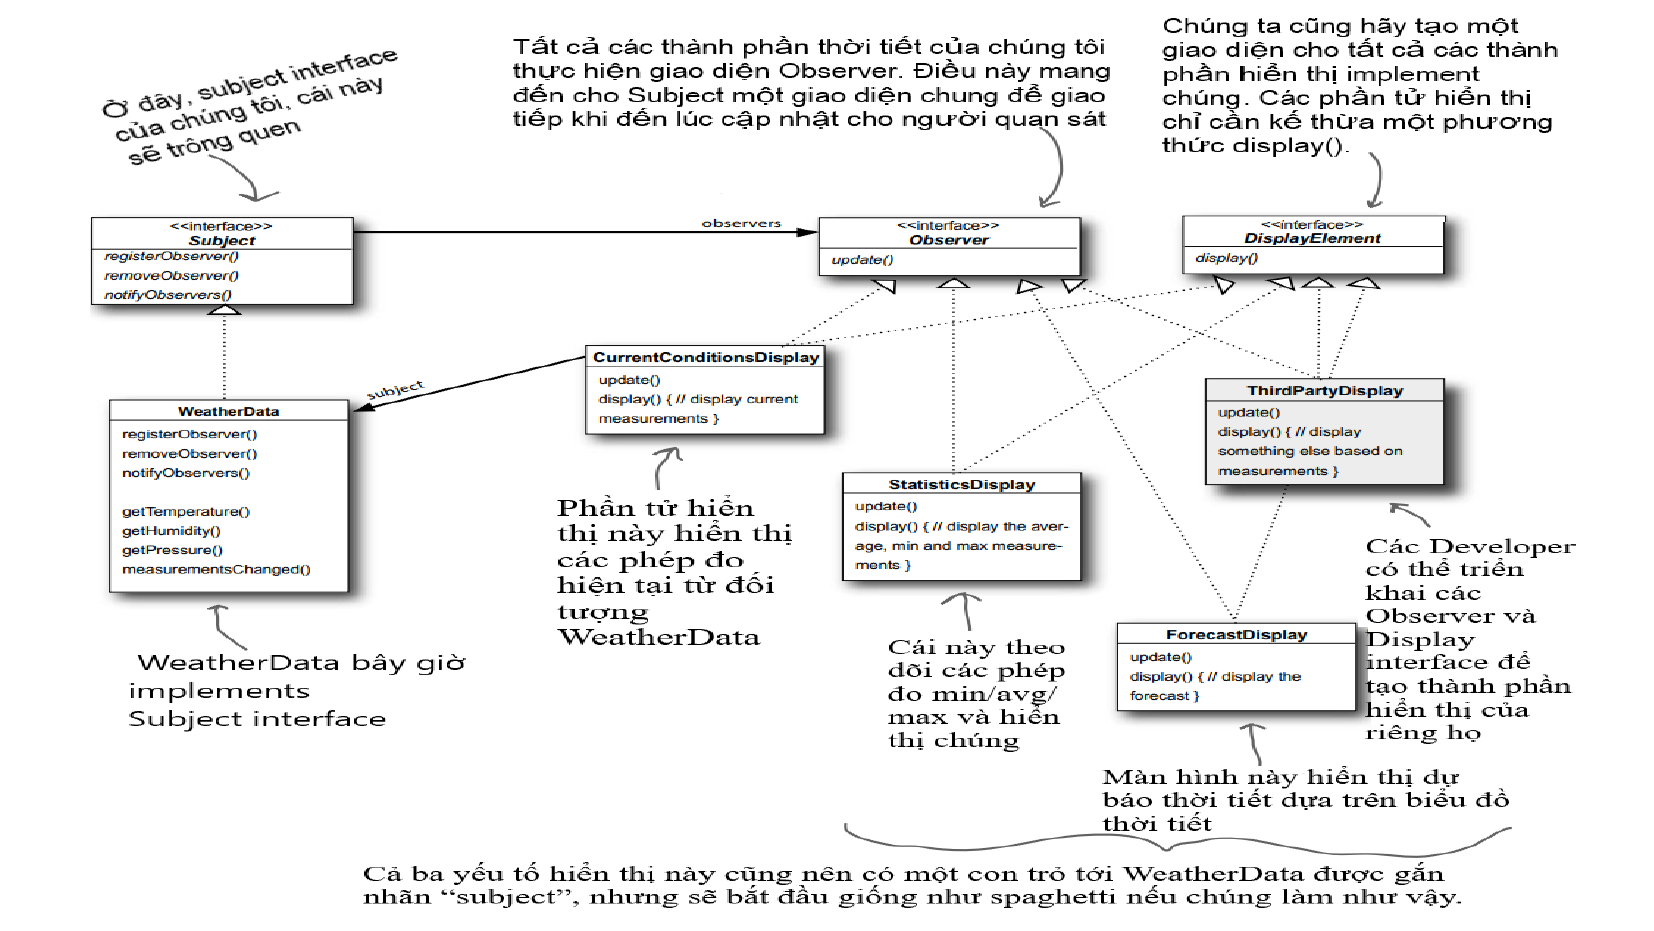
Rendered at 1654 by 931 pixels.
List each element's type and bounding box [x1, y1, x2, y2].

picture [90, 1, 1576, 931]
